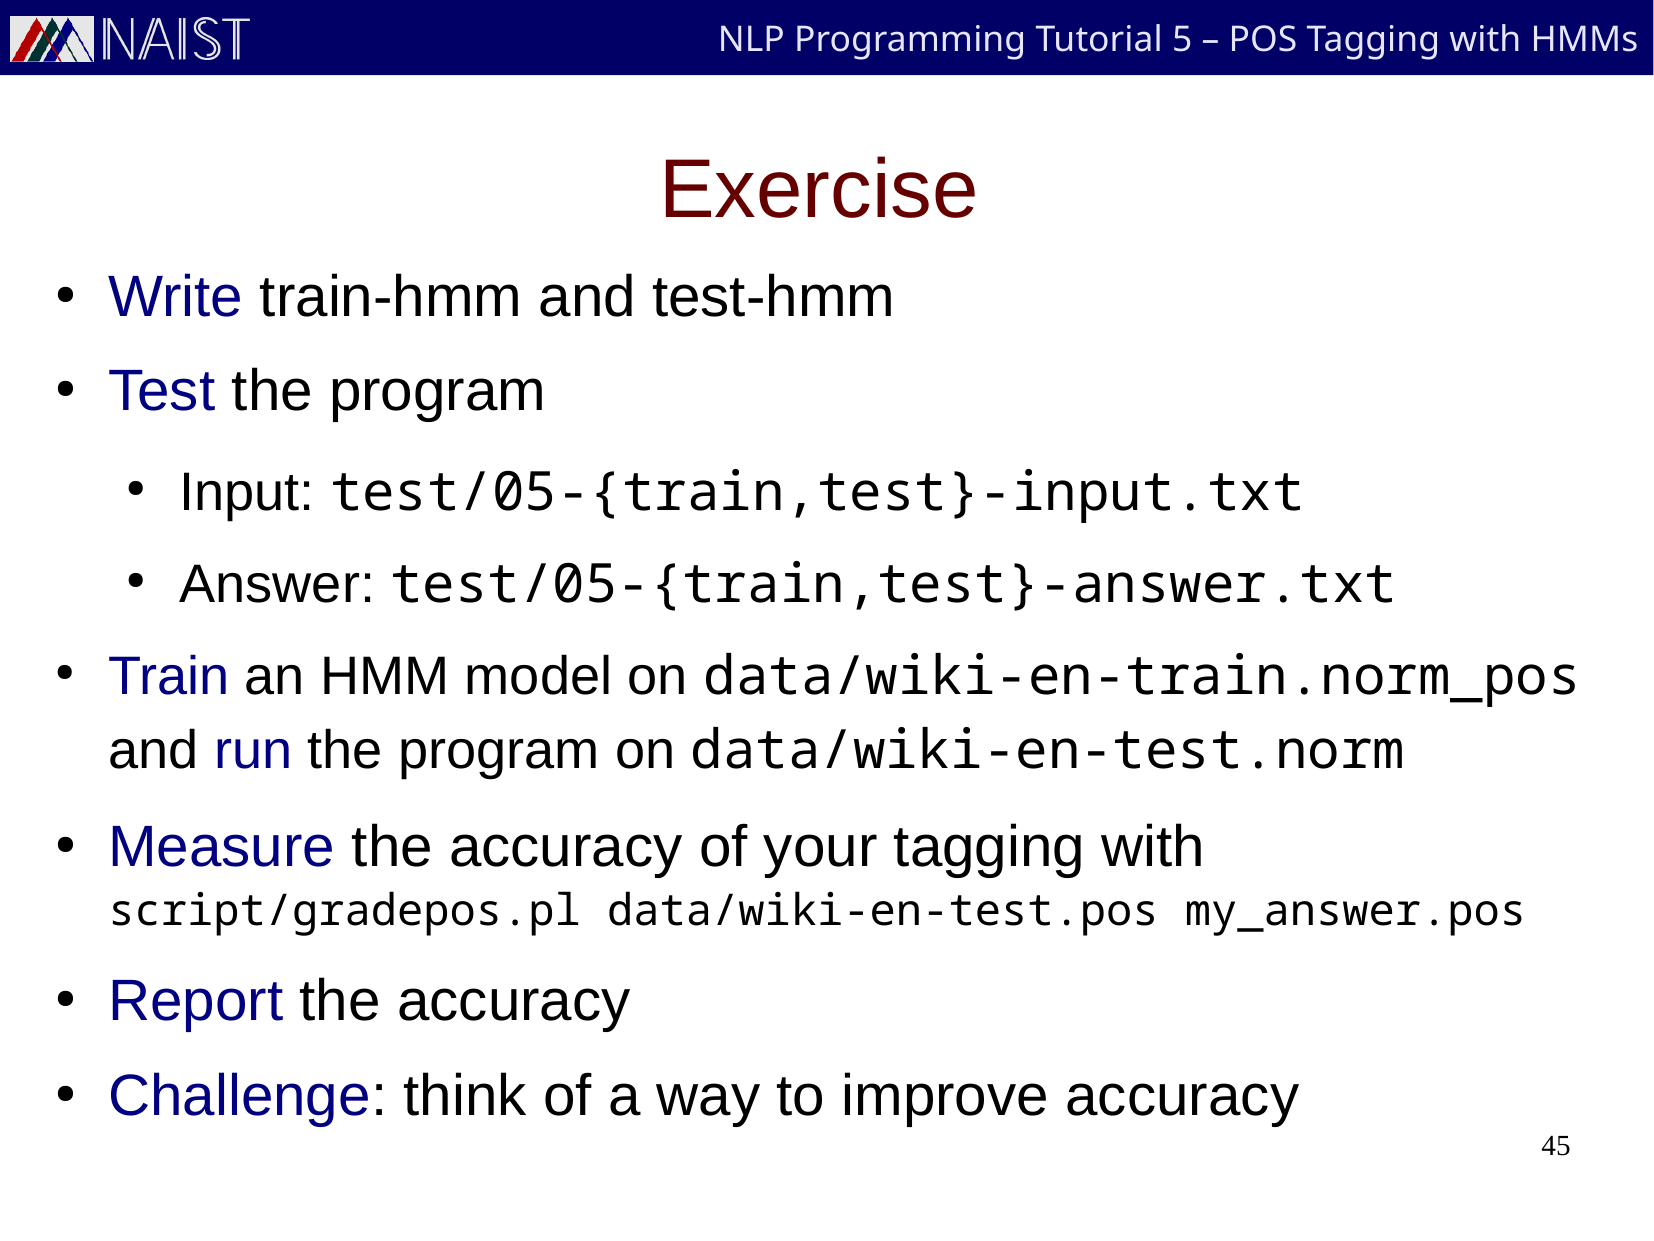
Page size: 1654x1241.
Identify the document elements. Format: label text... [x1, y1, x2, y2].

list Write train-hmm and test-hmm Test the program Input: test/05-{train,test}-input.txt Answer: test/05-{train,test}-answer.txt Train an HMM model on data/wiki-en-train.norm_pos and run the program on data/wiki-en-test.norm Measure the accuracy of your tagging with script/gradepos.pl data/wiki-en-test.pos my_answer.pos Report the accuracy Challenge: think of a way to improve accuracy [37, 263, 1654, 1085]
picture [102, 17, 251, 60]
title Exercise [75, 92, 1564, 263]
picture [10, 16, 94, 62]
